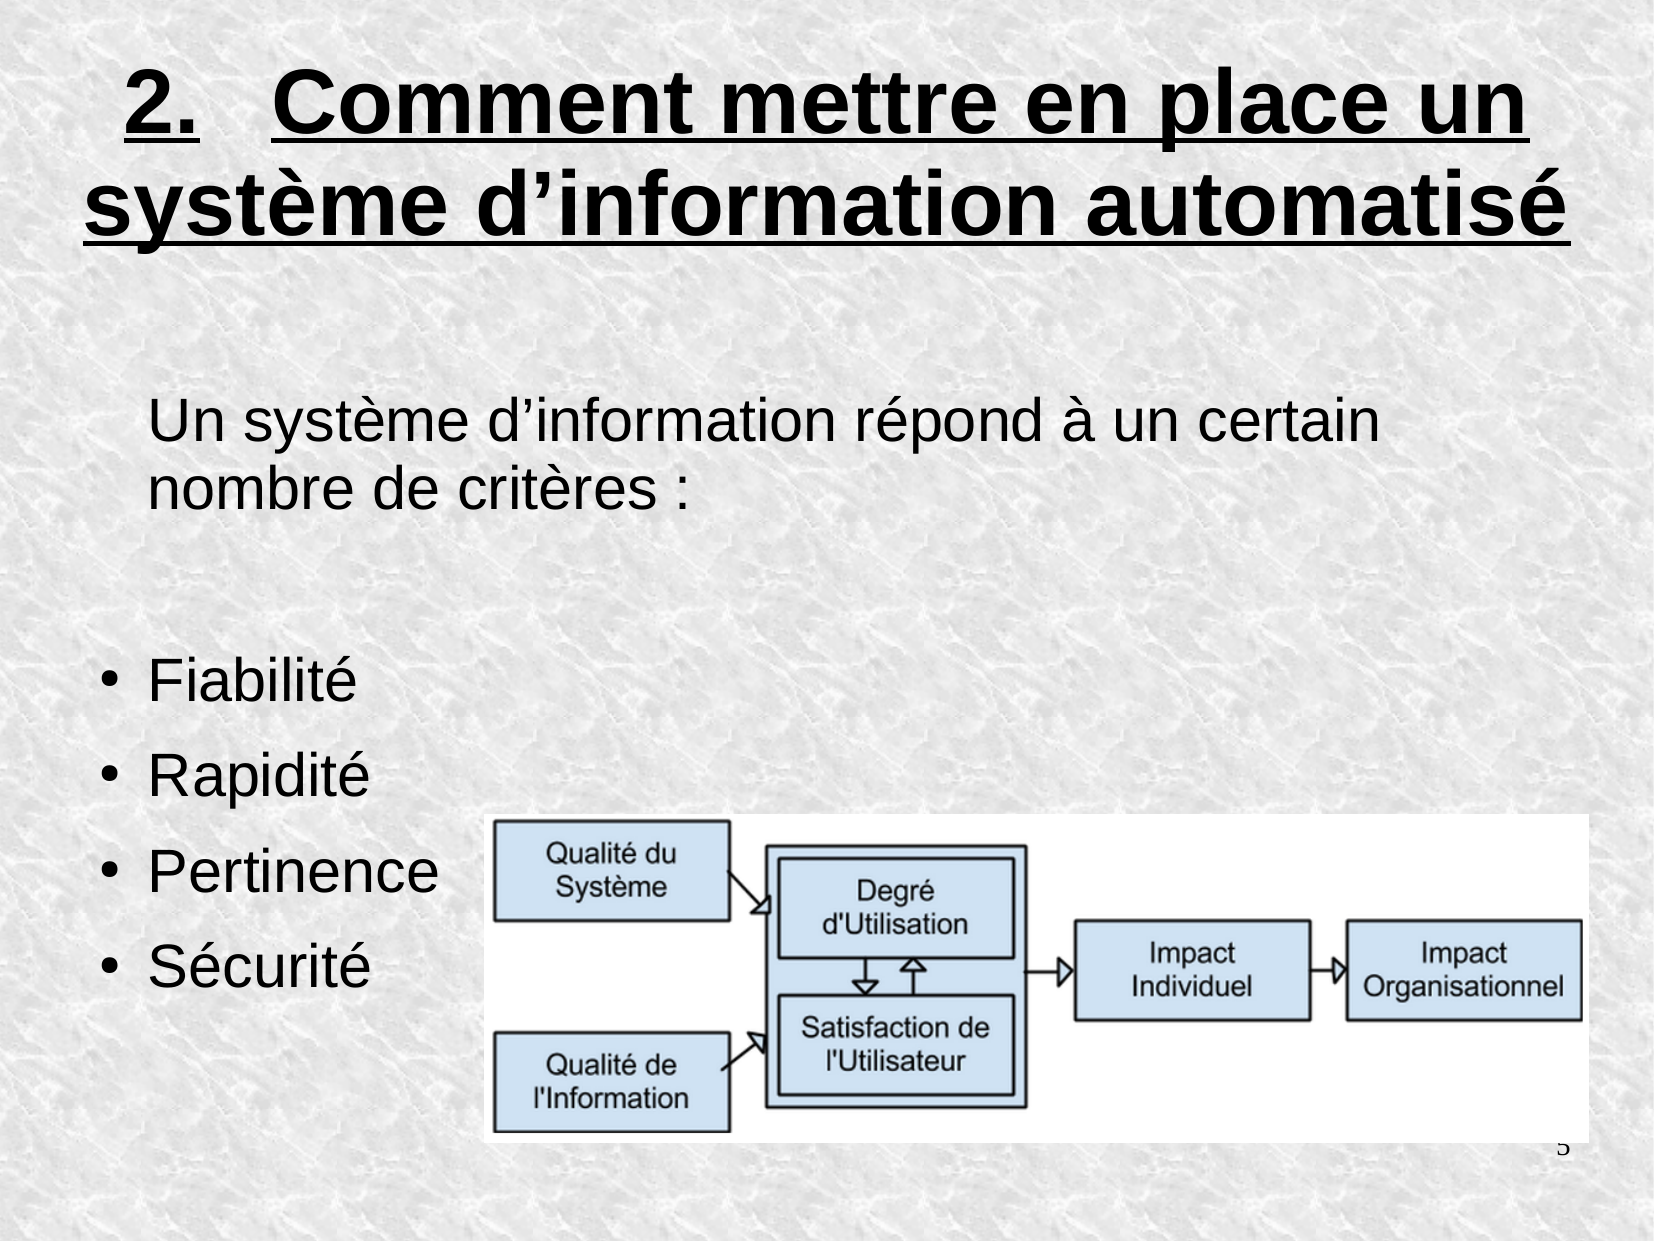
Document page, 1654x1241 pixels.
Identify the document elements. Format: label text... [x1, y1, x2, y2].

title 2. Comment mettre en place un système d’information automatisé [82, 49, 1571, 257]
list Un système d’information répond à un certain nombre de critères : Fiabilité Rapidité Pertinence Sécurité [82, 290, 1571, 1010]
picture [0, 0, 1654, 1241]
